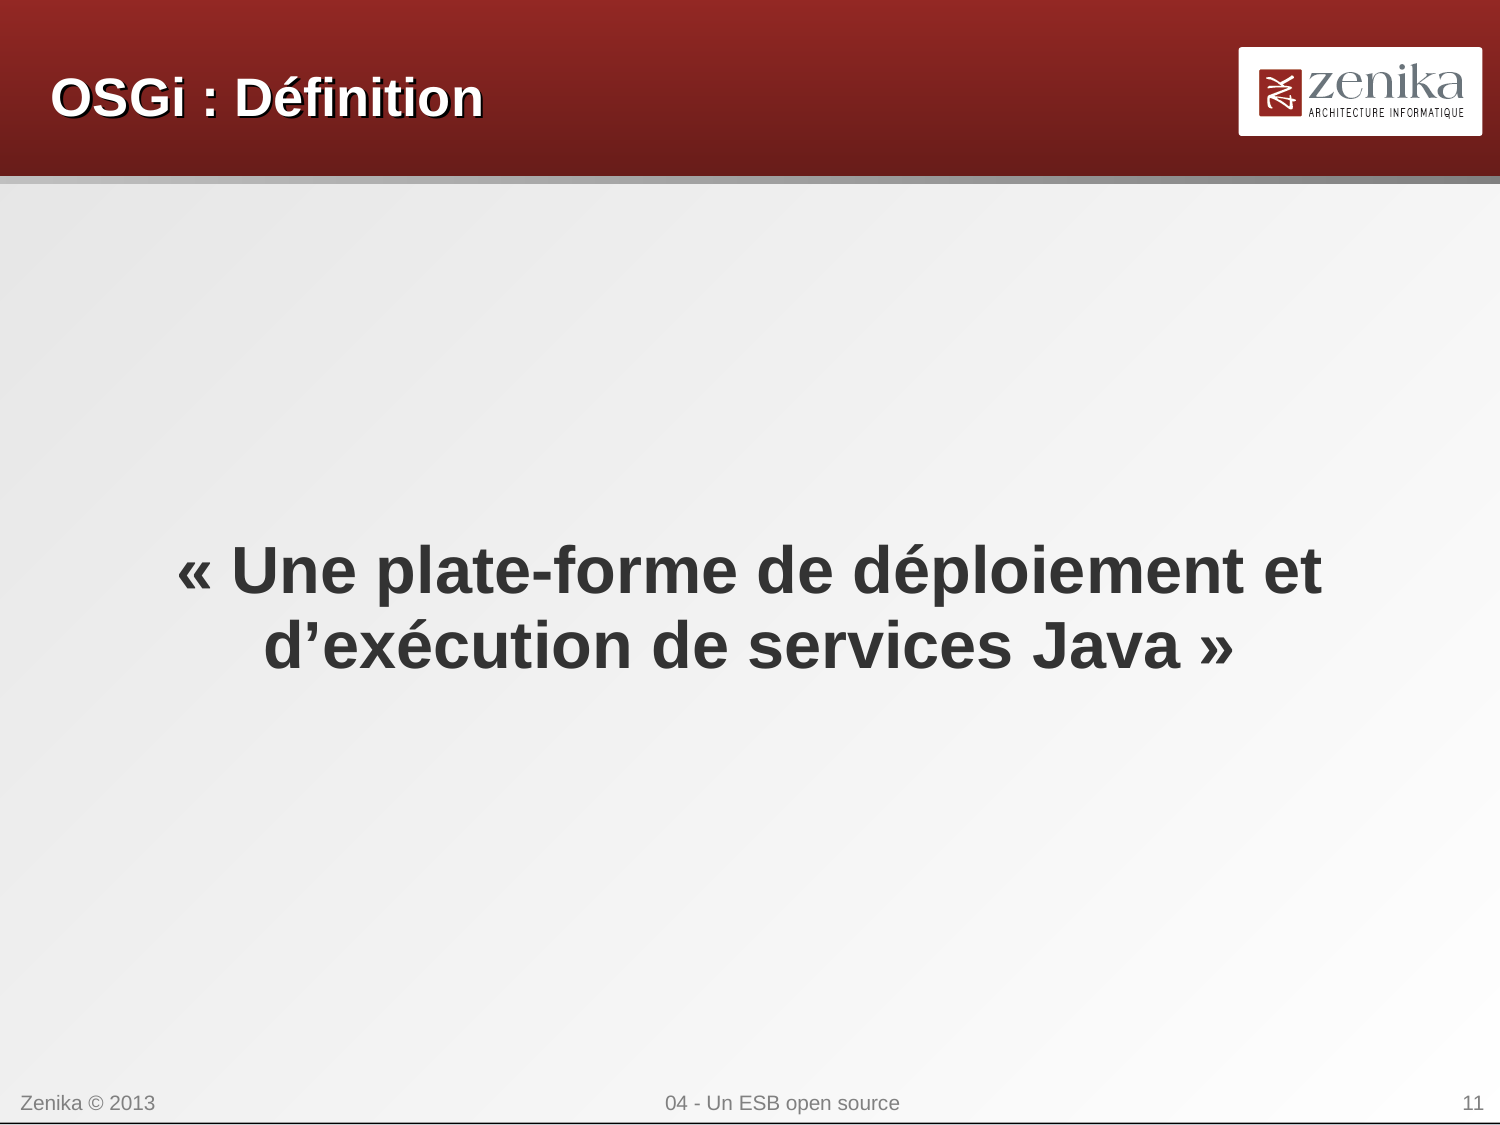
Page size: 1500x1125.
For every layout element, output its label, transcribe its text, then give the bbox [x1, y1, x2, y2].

title OSGi : Définition [50, 15, 1206, 180]
picture [1257, 58, 1464, 125]
text_box « Une plate-forme de déploiement et d’exécution de services Java » [105, 532, 1395, 683]
